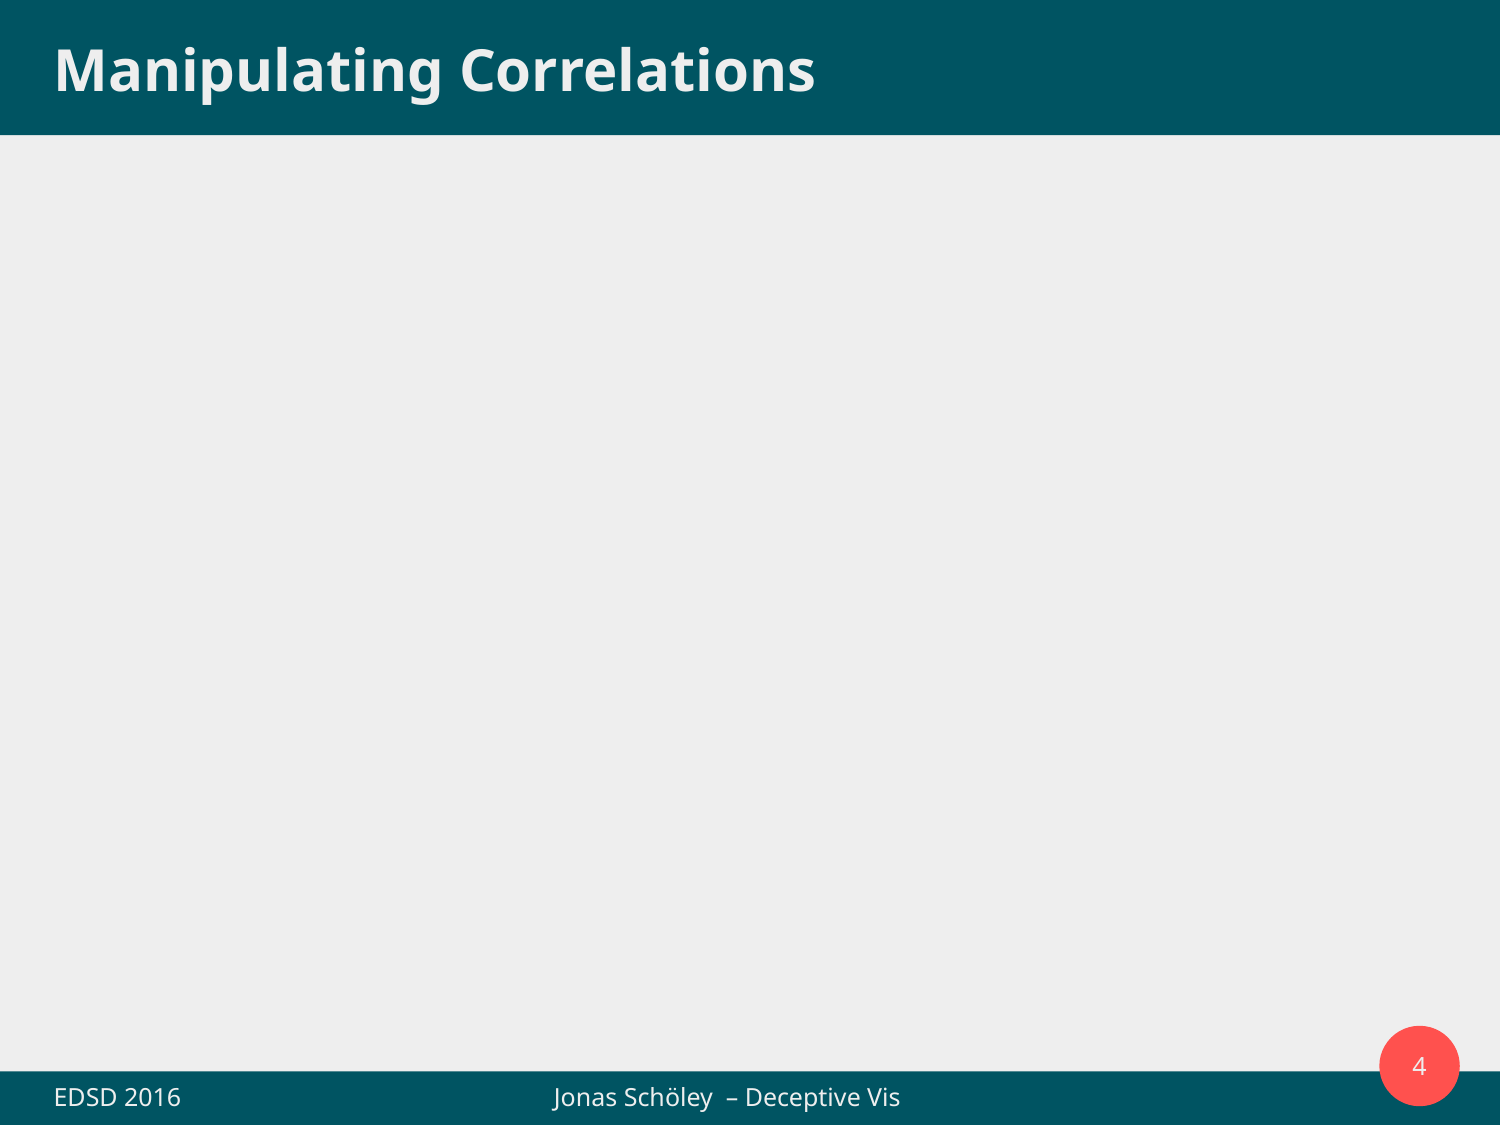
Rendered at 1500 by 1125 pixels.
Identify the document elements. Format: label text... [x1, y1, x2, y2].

title Manipulating Correlations [53, 0, 1447, 141]
